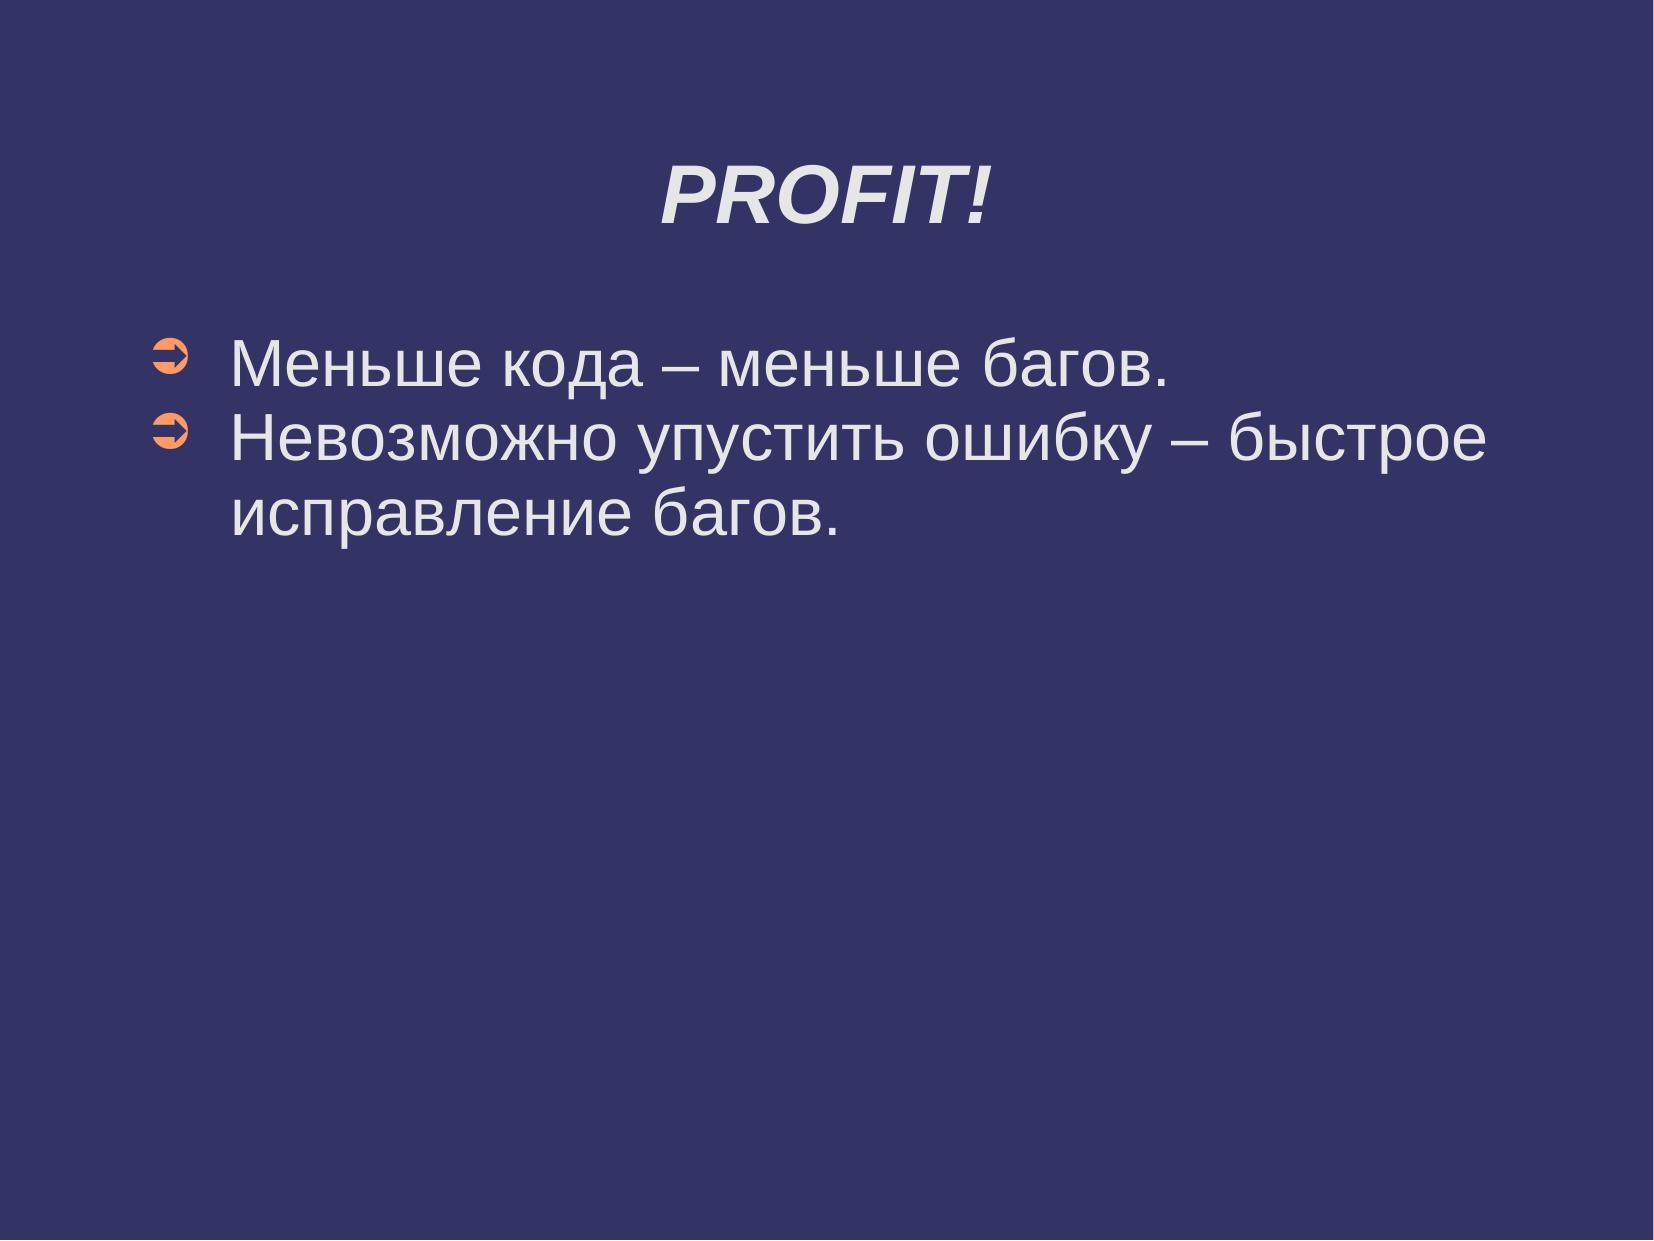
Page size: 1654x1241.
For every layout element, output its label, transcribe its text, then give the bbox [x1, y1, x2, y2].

list Меньше кода – меньше багов. Невозможно упустить ошибку – быстрое исправление багов. [147, 325, 1506, 1145]
title PROFIT! [118, 90, 1536, 298]
